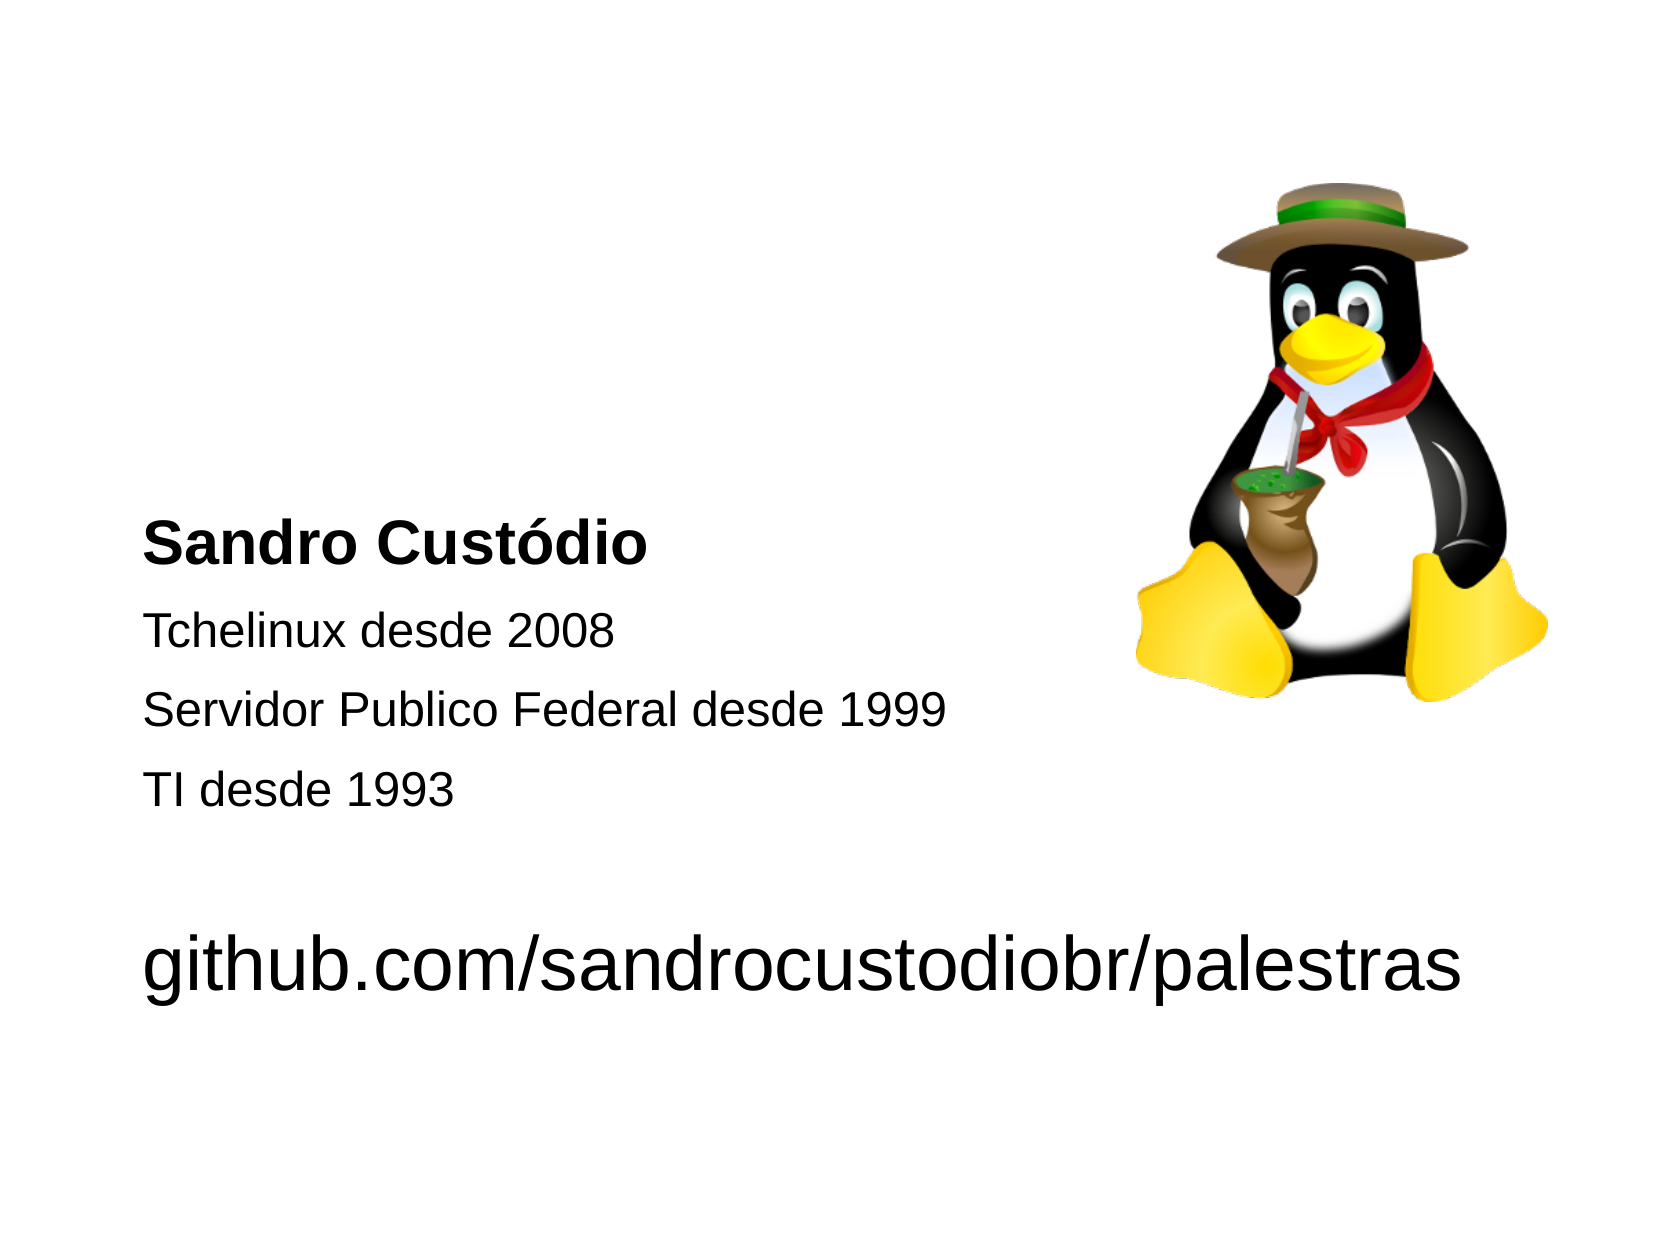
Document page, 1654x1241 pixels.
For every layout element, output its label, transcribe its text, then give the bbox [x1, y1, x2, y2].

list Sandro Custódio Tchelinux desde 2008 Servidor Publico Federal desde 1999 TI desde 1993 github.com/sandrocustodiobr/palestras [82, 507, 1501, 1010]
picture [1136, 183, 1548, 702]
